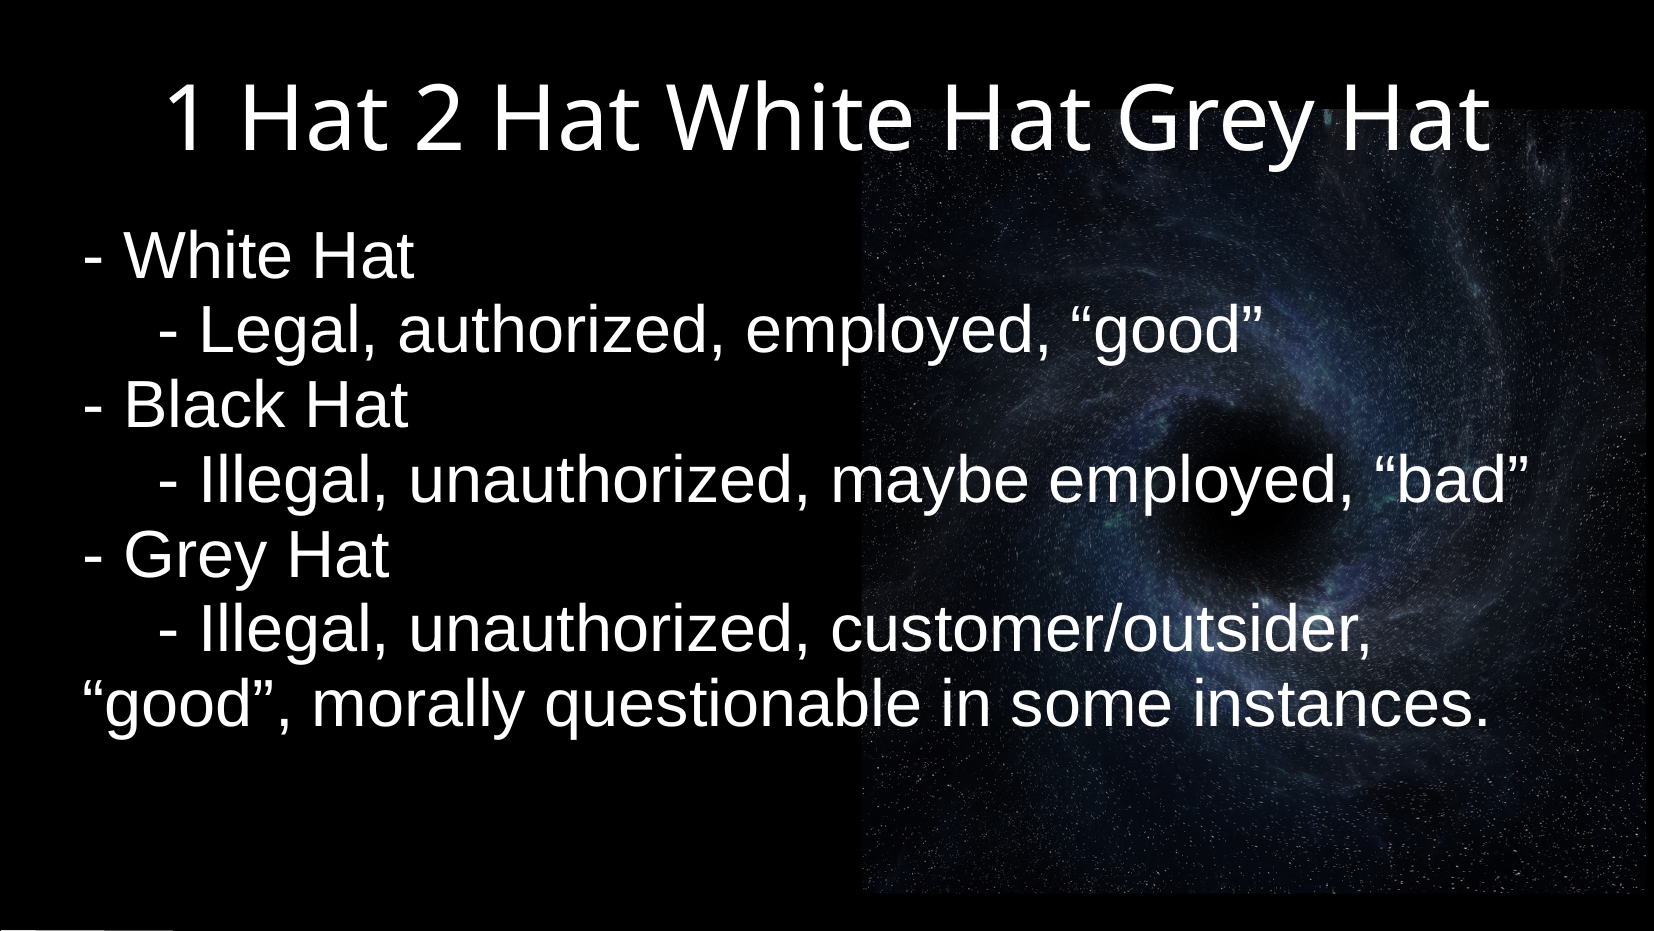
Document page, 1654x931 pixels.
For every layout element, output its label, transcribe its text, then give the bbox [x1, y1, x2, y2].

title 1 Hat 2 Hat White Hat Grey Hat [82, 37, 1571, 193]
subtitle - White Hat - Legal, authorized, employed, “good” - Black Hat - Illegal, unauthorized, maybe employed, “bad” - Grey Hat - Illegal, unauthorized, customer/outsider, “good”, morally questionable in some instances. [82, 217, 1571, 758]
picture [818, 75, 1654, 931]
text_box [0, 0, 1654, 931]
